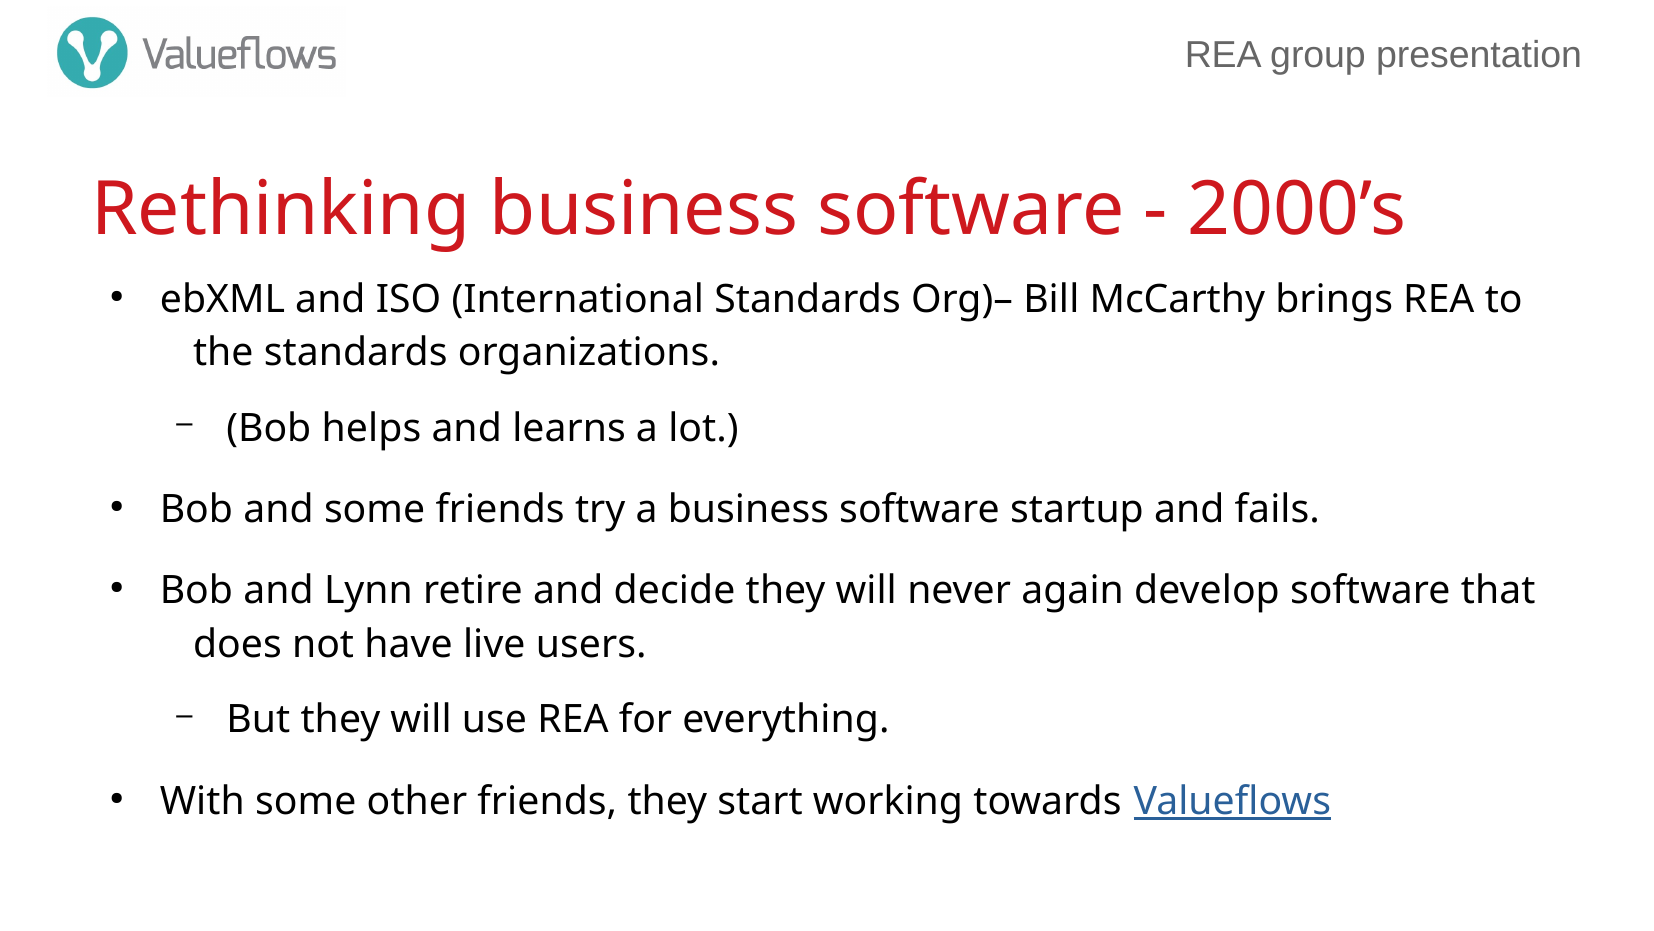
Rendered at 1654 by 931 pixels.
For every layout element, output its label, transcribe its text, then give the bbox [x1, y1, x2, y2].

picture [47, 6, 346, 97]
list ebXML and ISO (International Standards Org)– Bill McCarthy brings REA to the standards organizations. (Bob helps and learns a lot.) Bob and some friends try a business software startup and fails. Bob and Lynn retire and decide they will never again develop software that does not have live users. But they will use REA for everything. With some other friends, they start working towards Valueflows [93, 270, 1559, 833]
text_box REA group presentation [1170, 26, 1630, 126]
text_box Rethinking business software - 2000’s [76, 147, 1531, 256]
